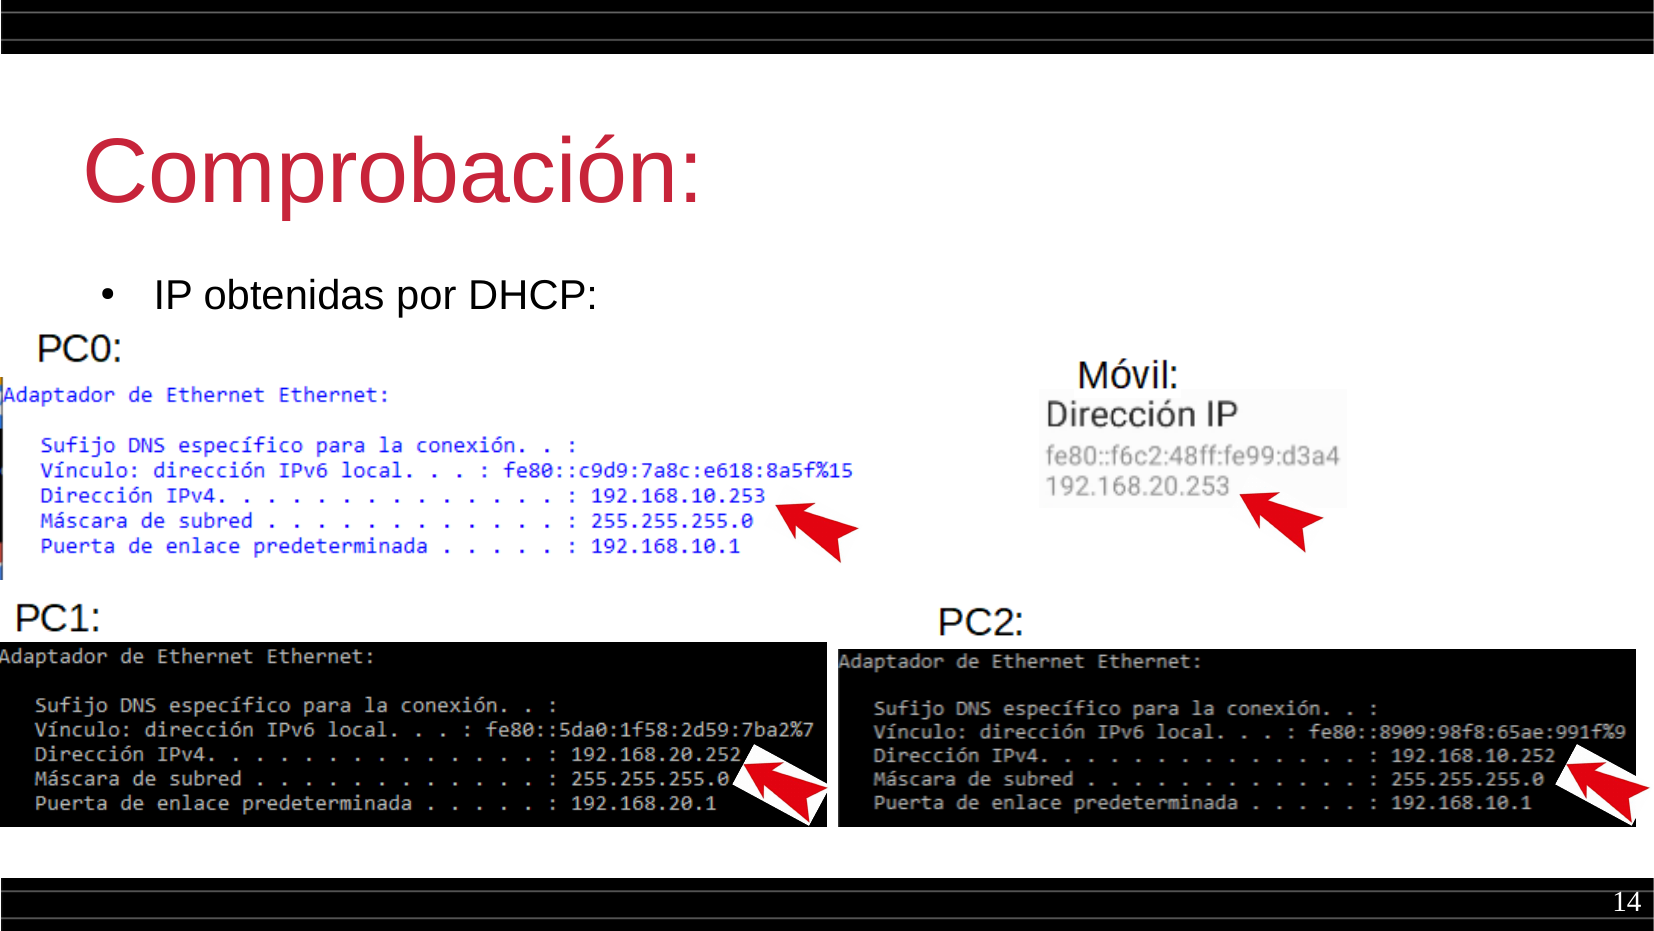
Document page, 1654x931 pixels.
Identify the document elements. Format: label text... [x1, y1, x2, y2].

picture [838, 649, 1654, 827]
title Comprobación: [82, 92, 1571, 249]
picture [0, 642, 831, 827]
picture [936, 602, 1028, 642]
picture [13, 598, 103, 638]
picture [0, 377, 877, 580]
picture [1, 878, 1654, 931]
list IP obtenidas por DHCP: [82, 271, 1571, 758]
picture [1039, 354, 1347, 556]
picture [35, 330, 123, 367]
picture [1, 0, 1654, 54]
